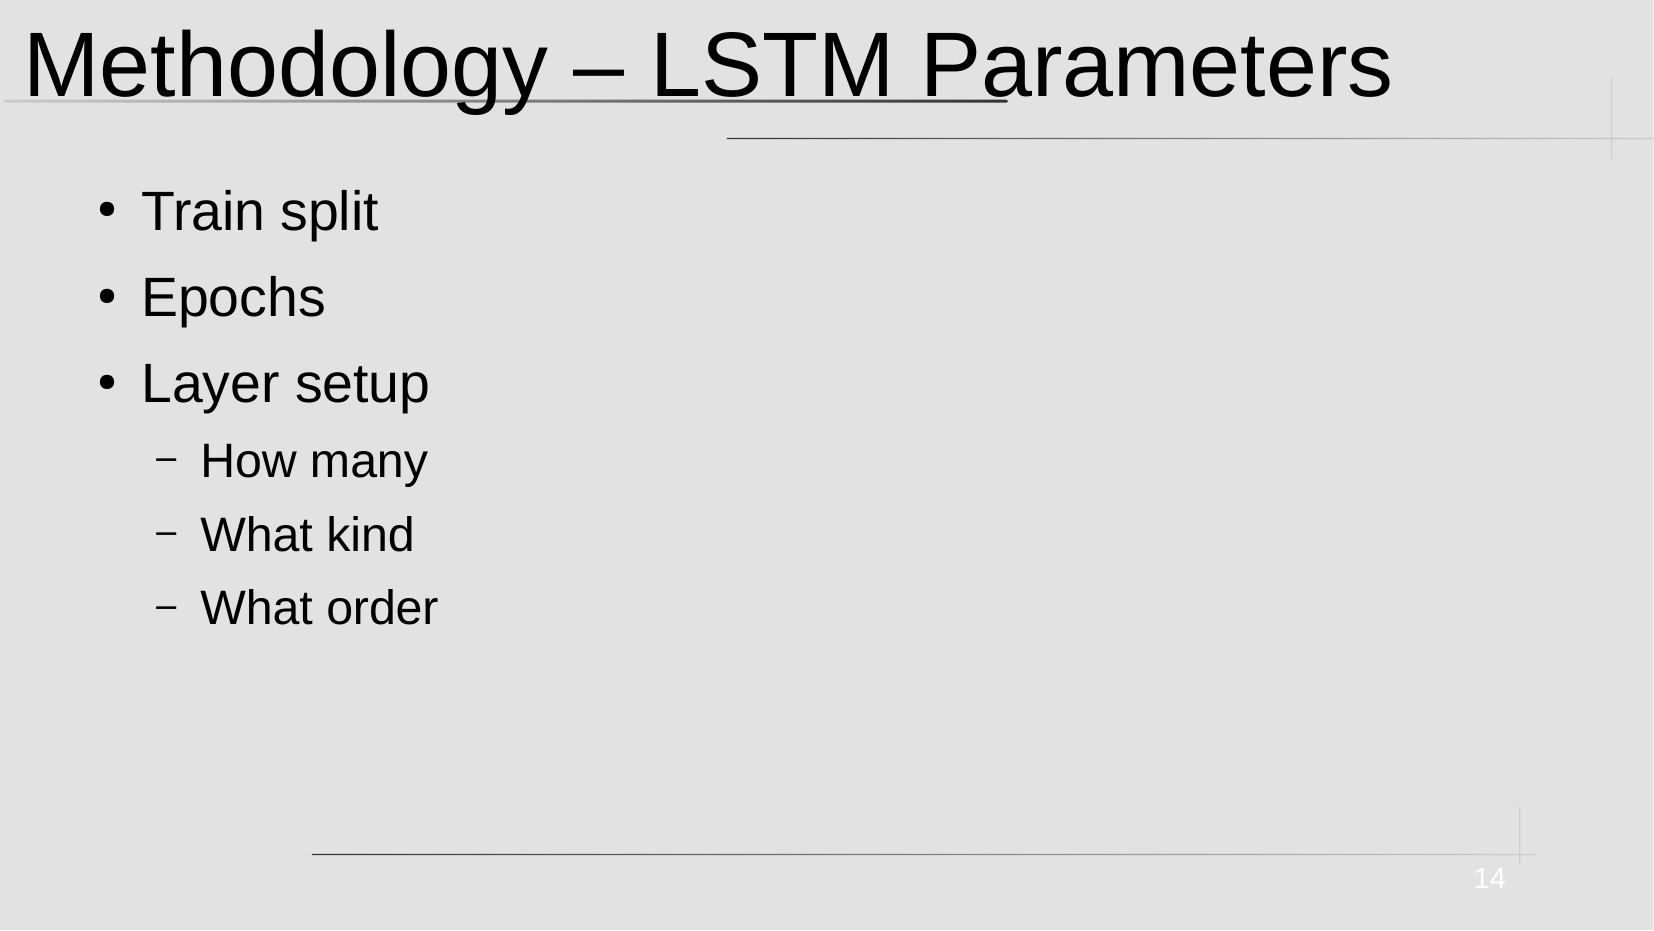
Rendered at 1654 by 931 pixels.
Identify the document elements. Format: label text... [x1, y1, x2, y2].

list Train split Epochs Layer setup How many What kind What order [82, 180, 1538, 638]
title Methodology – LSTM Parameters [23, 11, 1589, 119]
